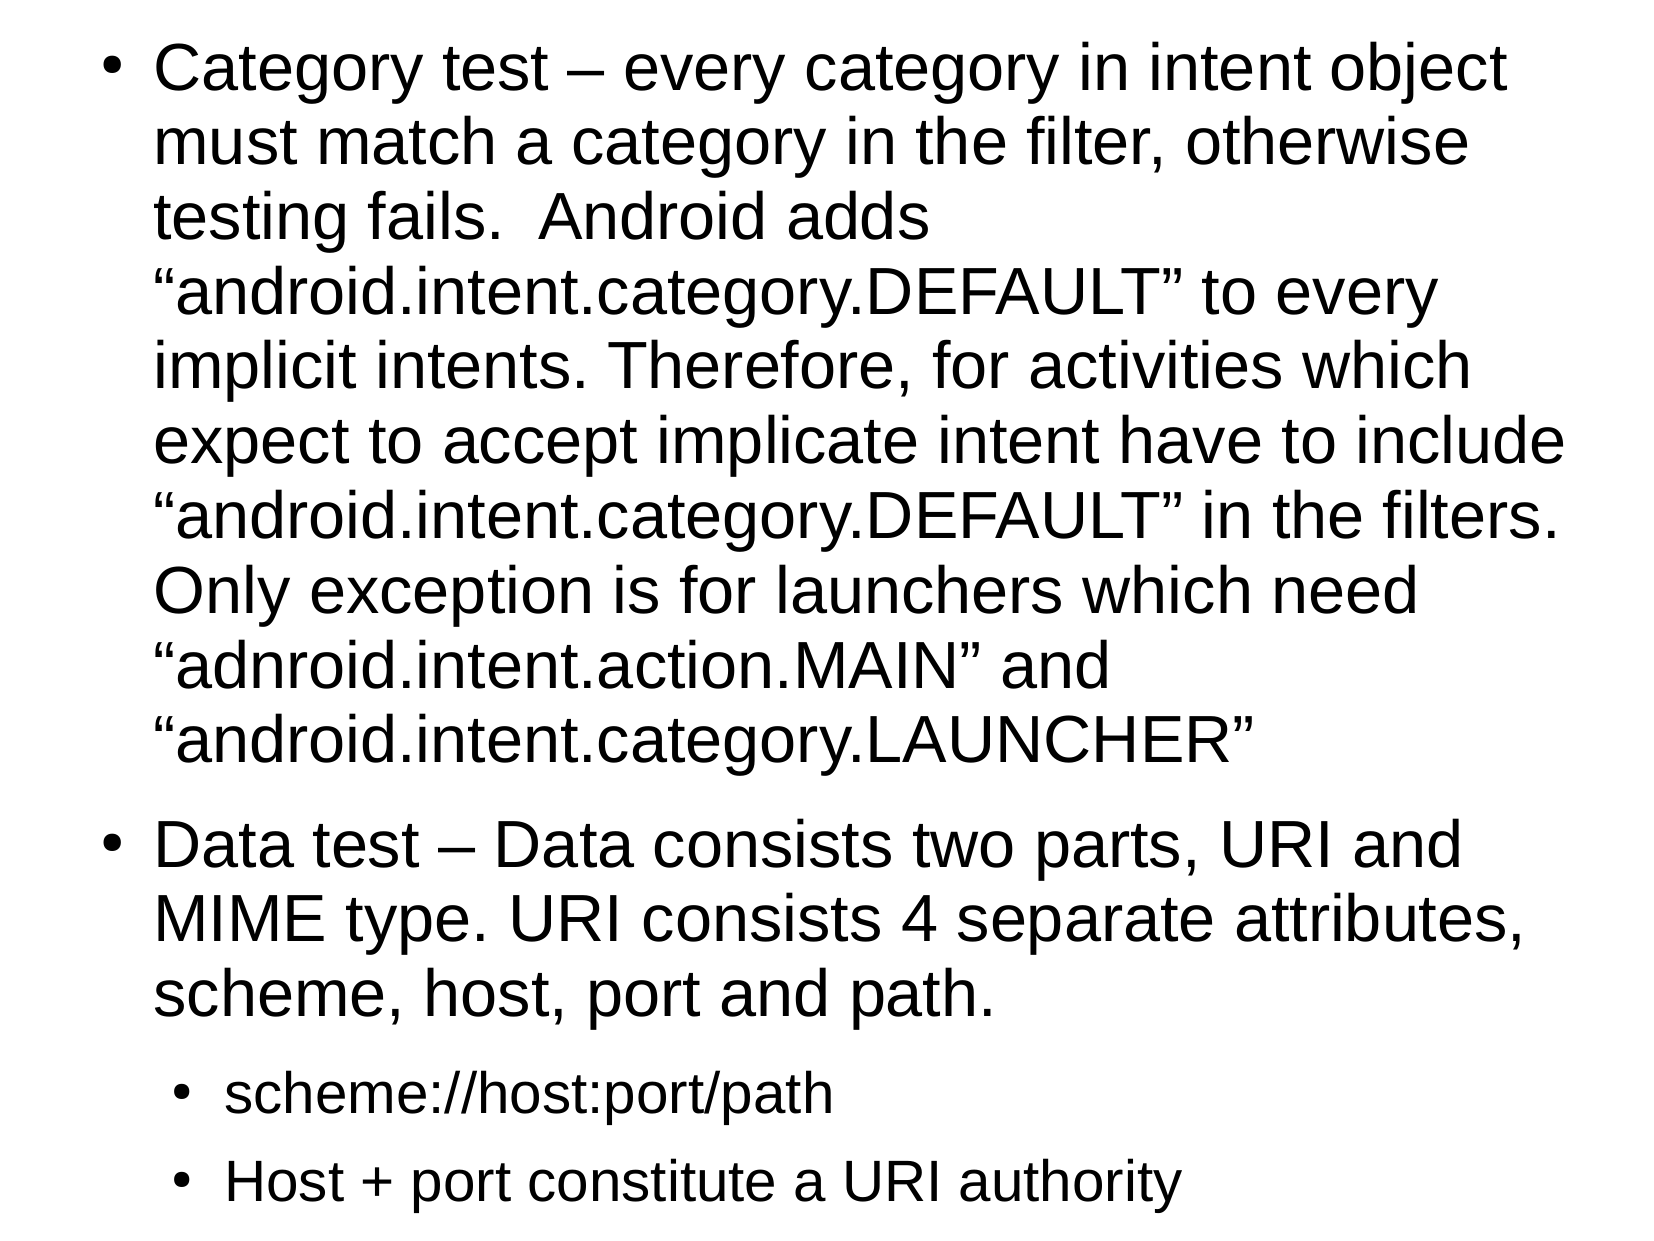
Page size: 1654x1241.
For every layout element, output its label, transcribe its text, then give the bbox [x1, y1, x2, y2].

list Category test – every category in intent object must match a category in the filter, otherwise testing fails. Android adds “android.intent.category.DEFAULT” to every implicit intents. Therefore, for activities which expect to accept implicate intent have to include “android.intent.category.DEFAULT” in the filters. Only exception is for launchers which need “adnroid.intent.action.MAIN” and “android.intent.category.LAUNCHER” Data test – Data consists two parts, URI and MIME type. URI consists 4 separate attributes, scheme, host, port and path. scheme://host:port/path Host + port constitute a URI authority [82, 29, 1571, 1214]
